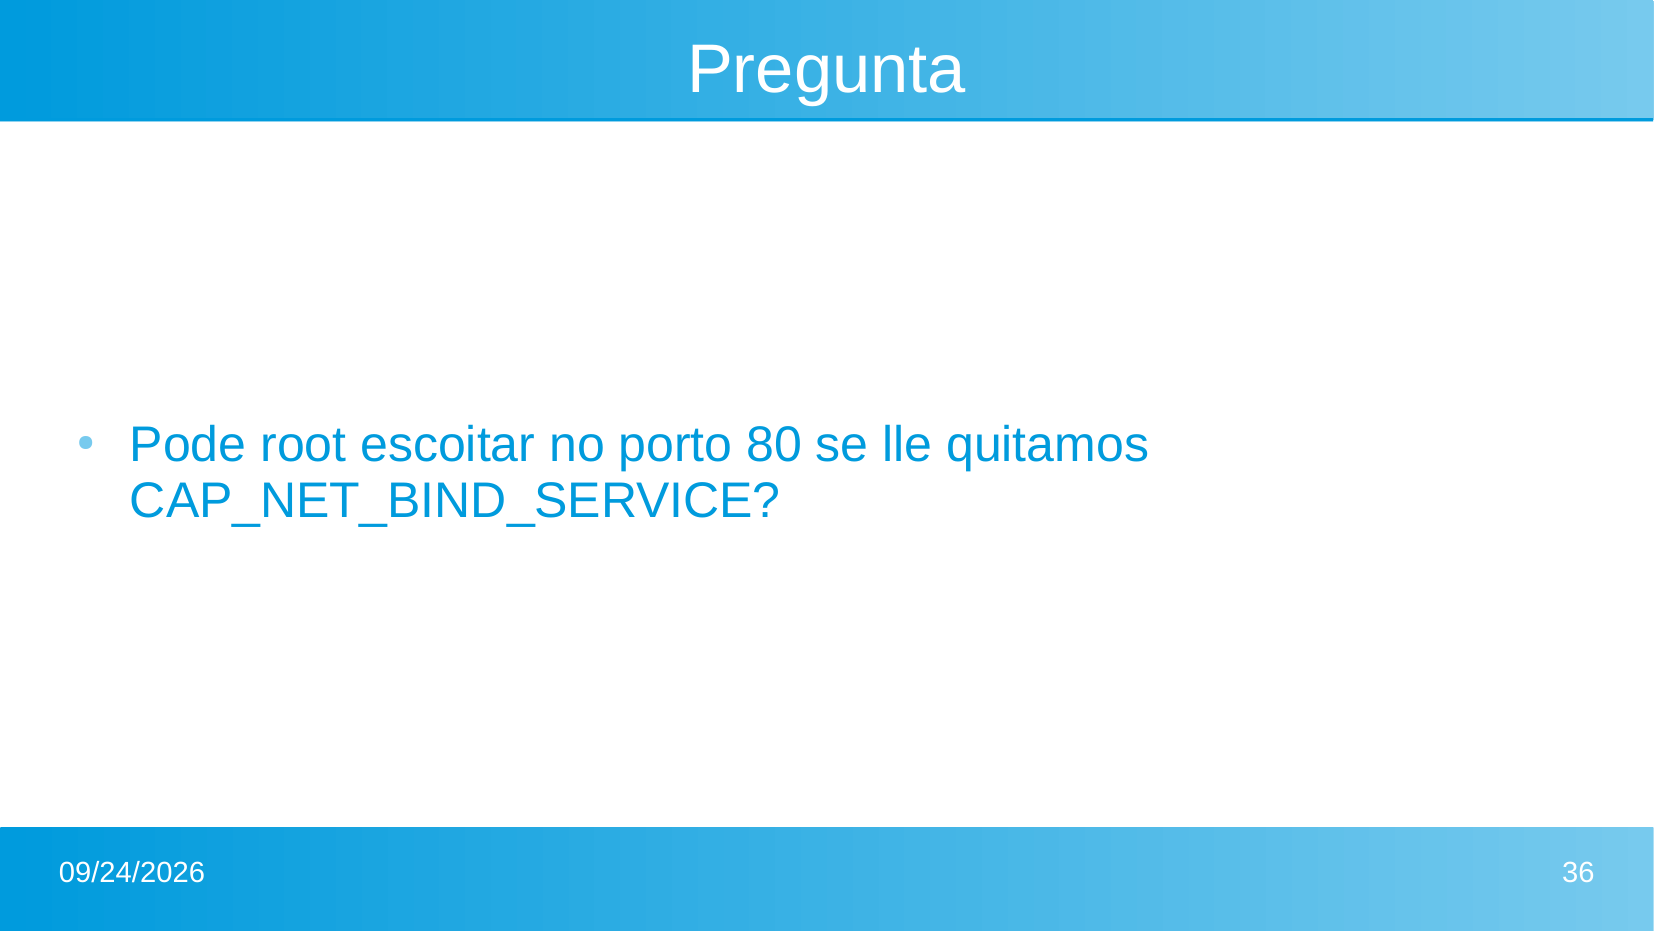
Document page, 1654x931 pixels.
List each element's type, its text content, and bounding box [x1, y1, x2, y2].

title Pregunta [59, 29, 1595, 108]
list Pode root escoitar no porto 80 se lle quitamos CAP_NET_BIND_SERVICE? [59, 177, 1595, 768]
